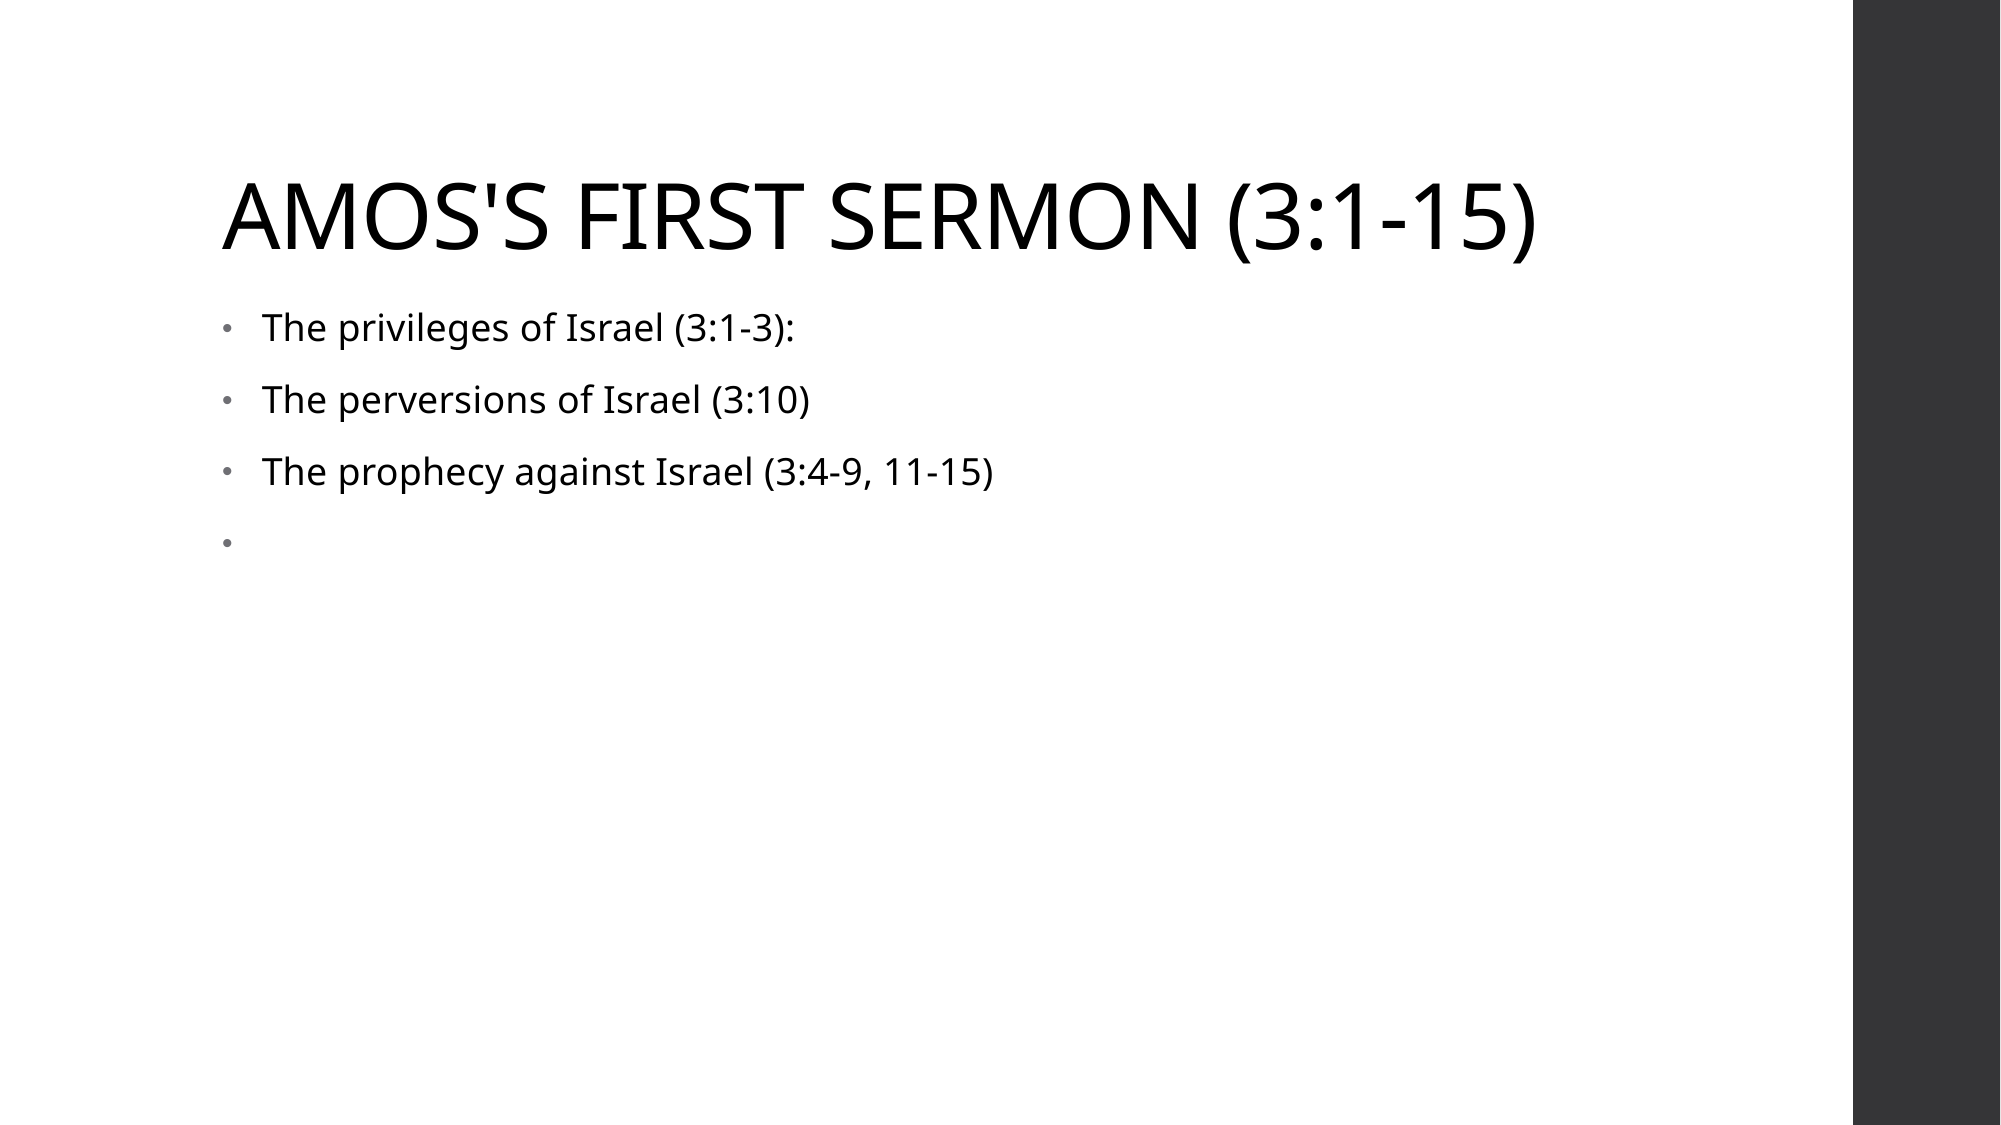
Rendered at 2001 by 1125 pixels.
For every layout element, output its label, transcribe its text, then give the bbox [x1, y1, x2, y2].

title AMOS'S FIRST SERMON (3:1-15) [206, 60, 1797, 278]
list The privileges of Israel (3:1-3): The perversions of Israel (3:10) The prophecy against Israel (3:4-9, 11-15) [206, 299, 1617, 1014]
